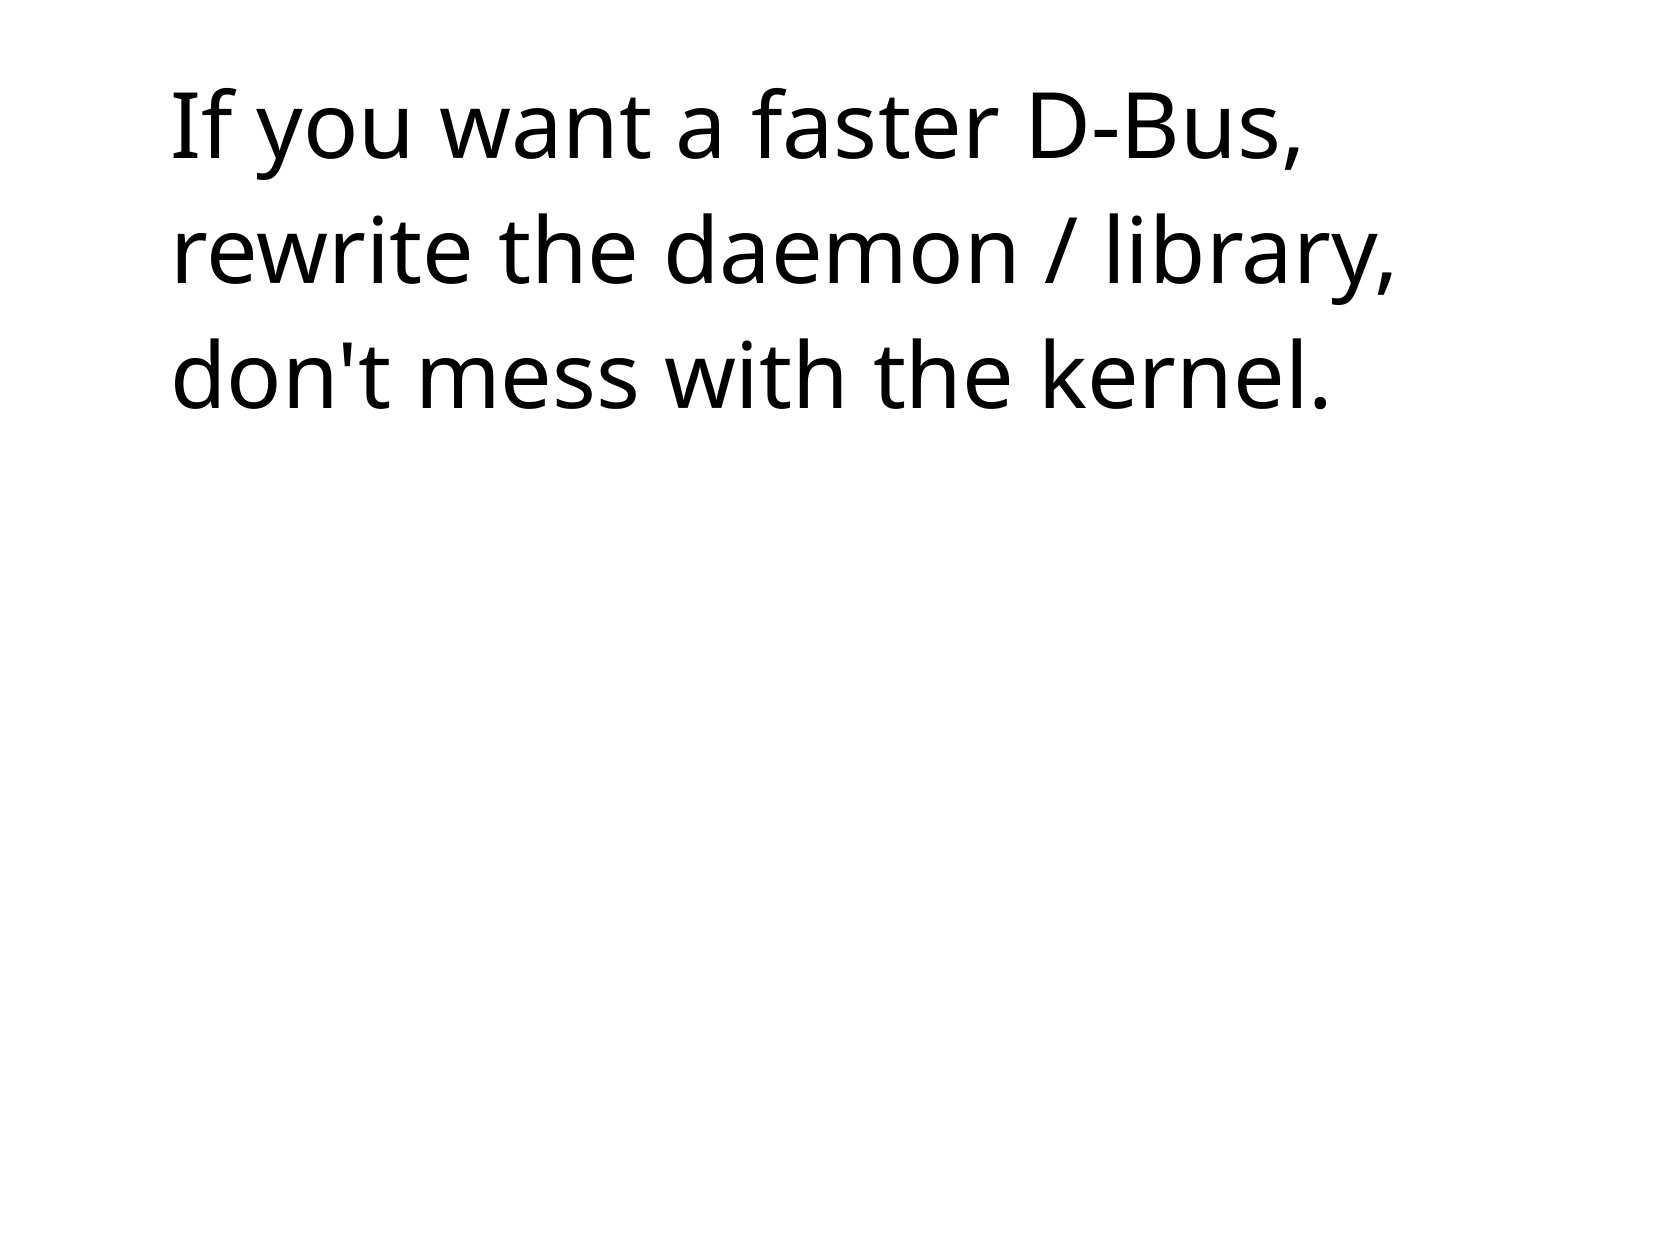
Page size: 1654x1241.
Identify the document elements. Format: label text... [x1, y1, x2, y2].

list If you want a faster D-Bus, rewrite the daemon / library, don't mess with the kernel. [99, 60, 1555, 781]
